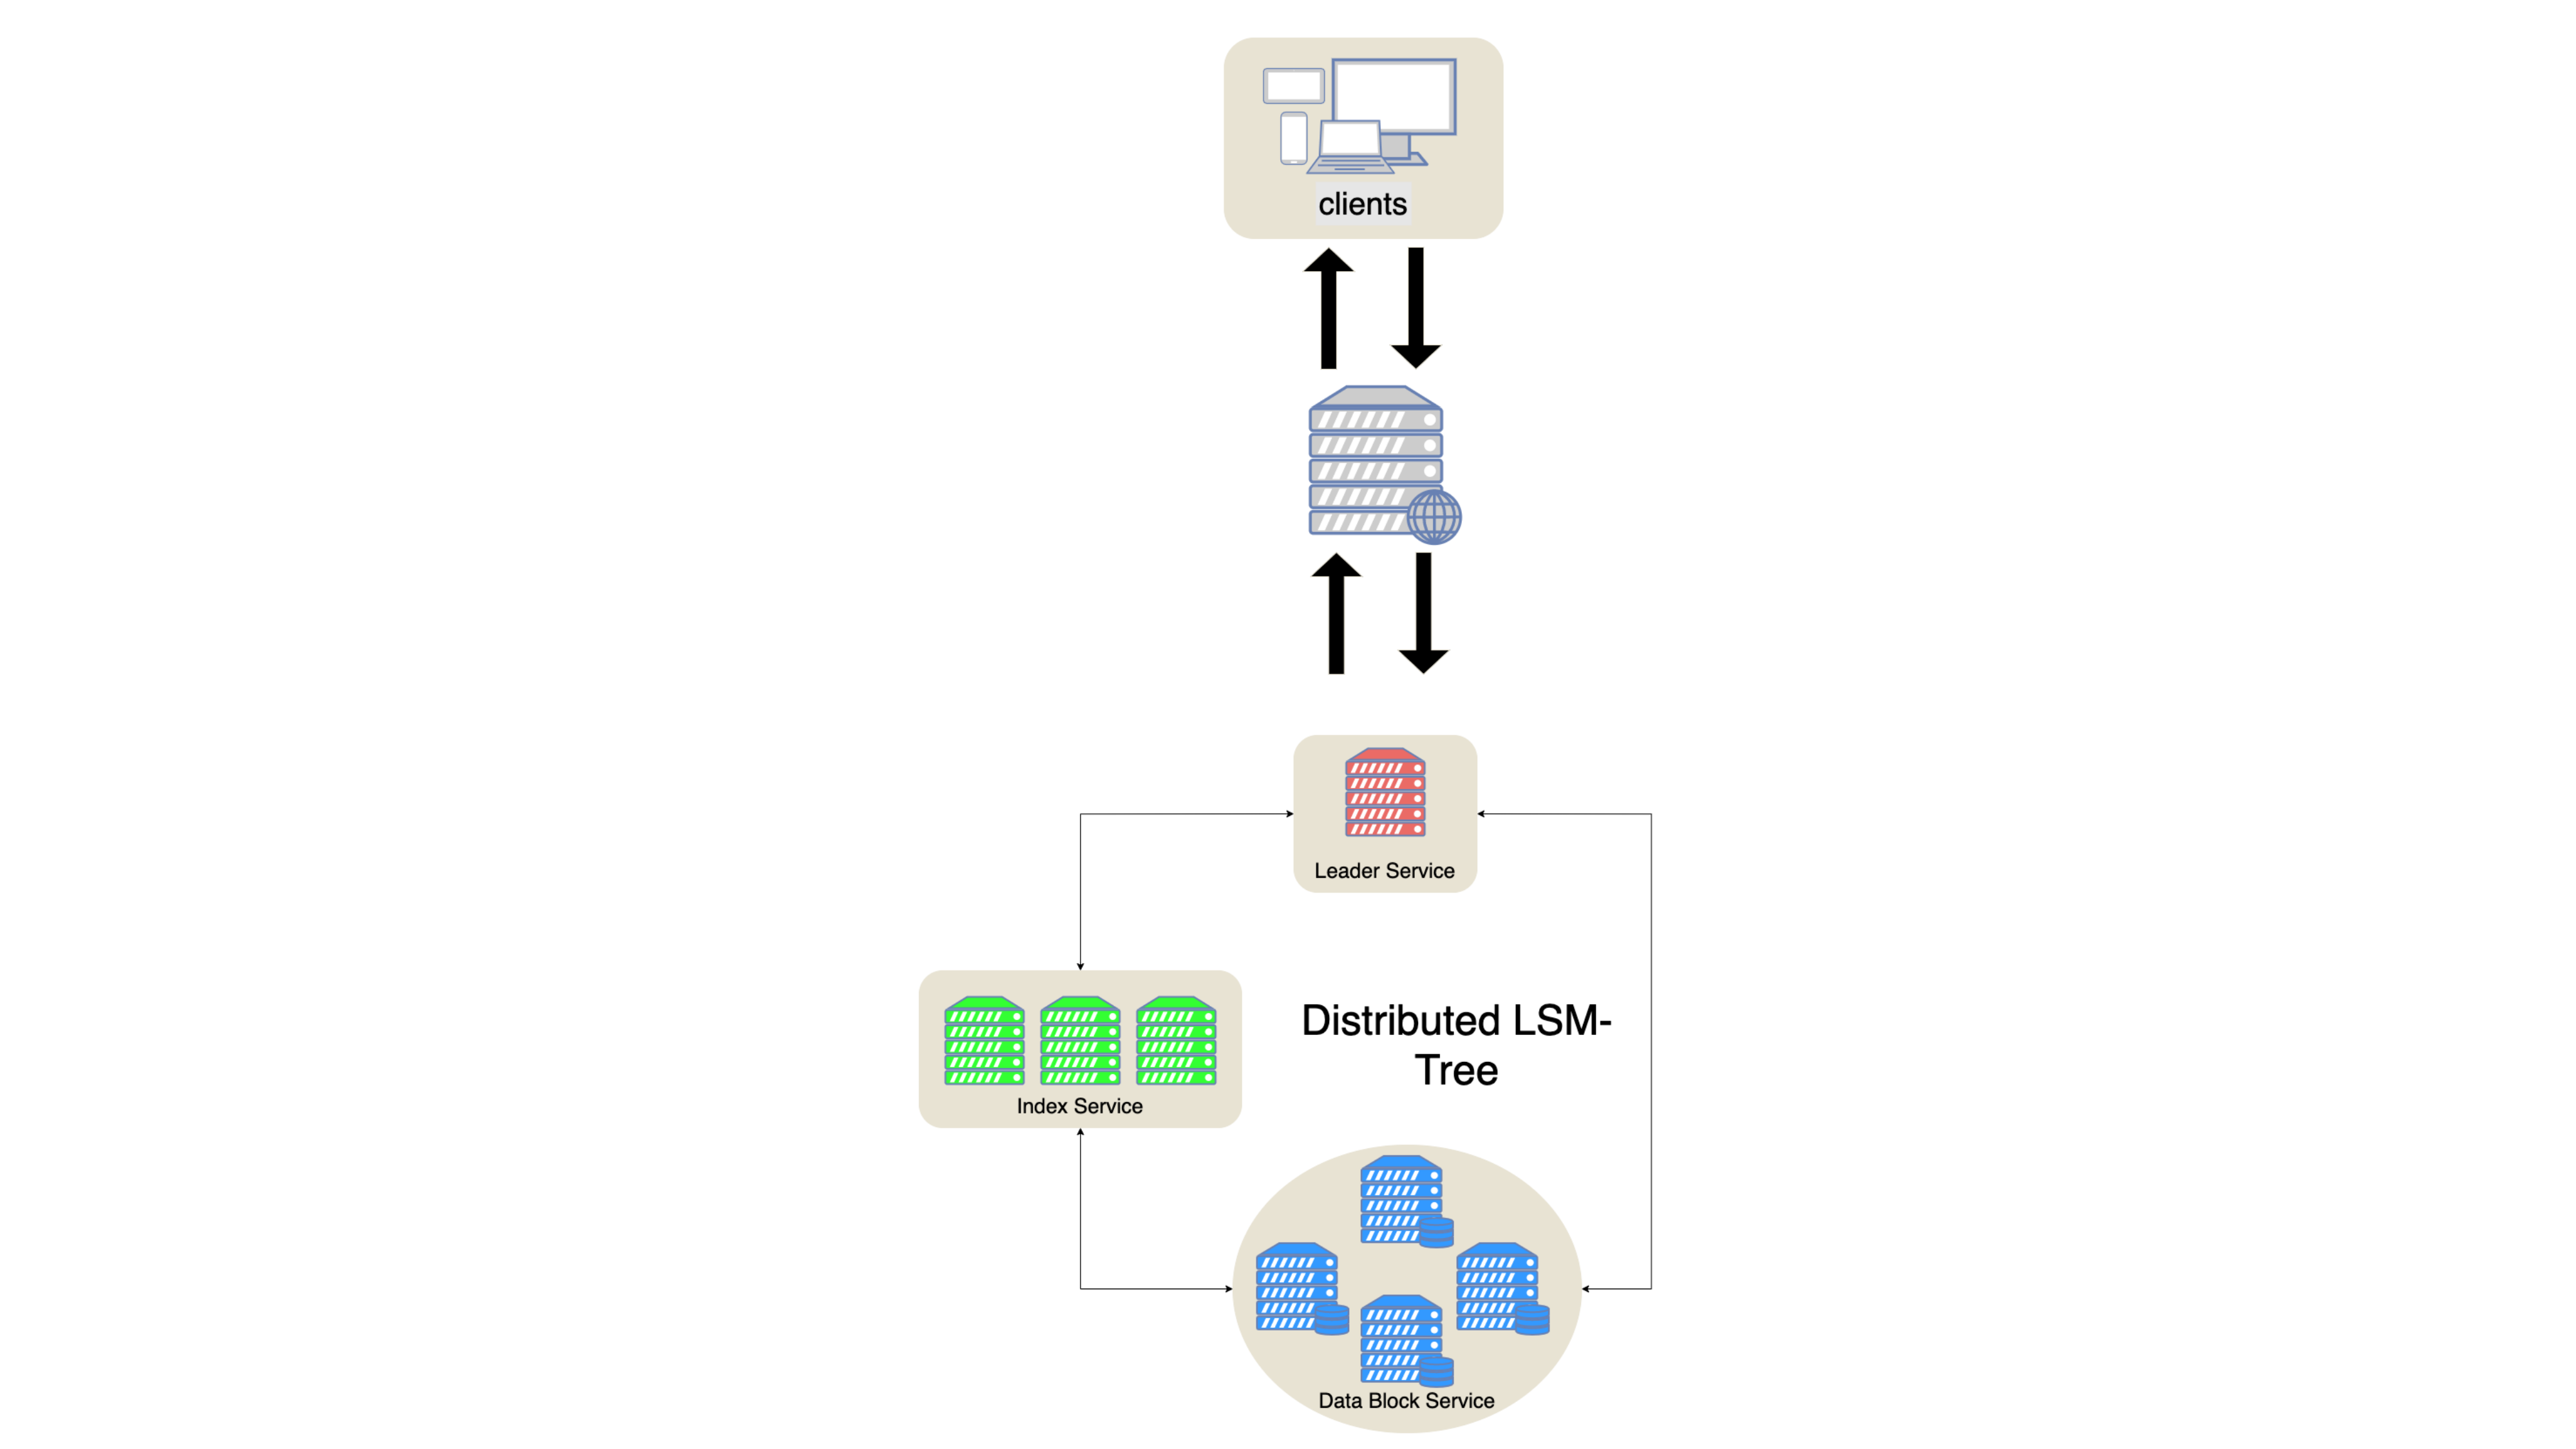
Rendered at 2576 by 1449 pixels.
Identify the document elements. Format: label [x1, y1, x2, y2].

picture [892, 0, 1684, 1449]
